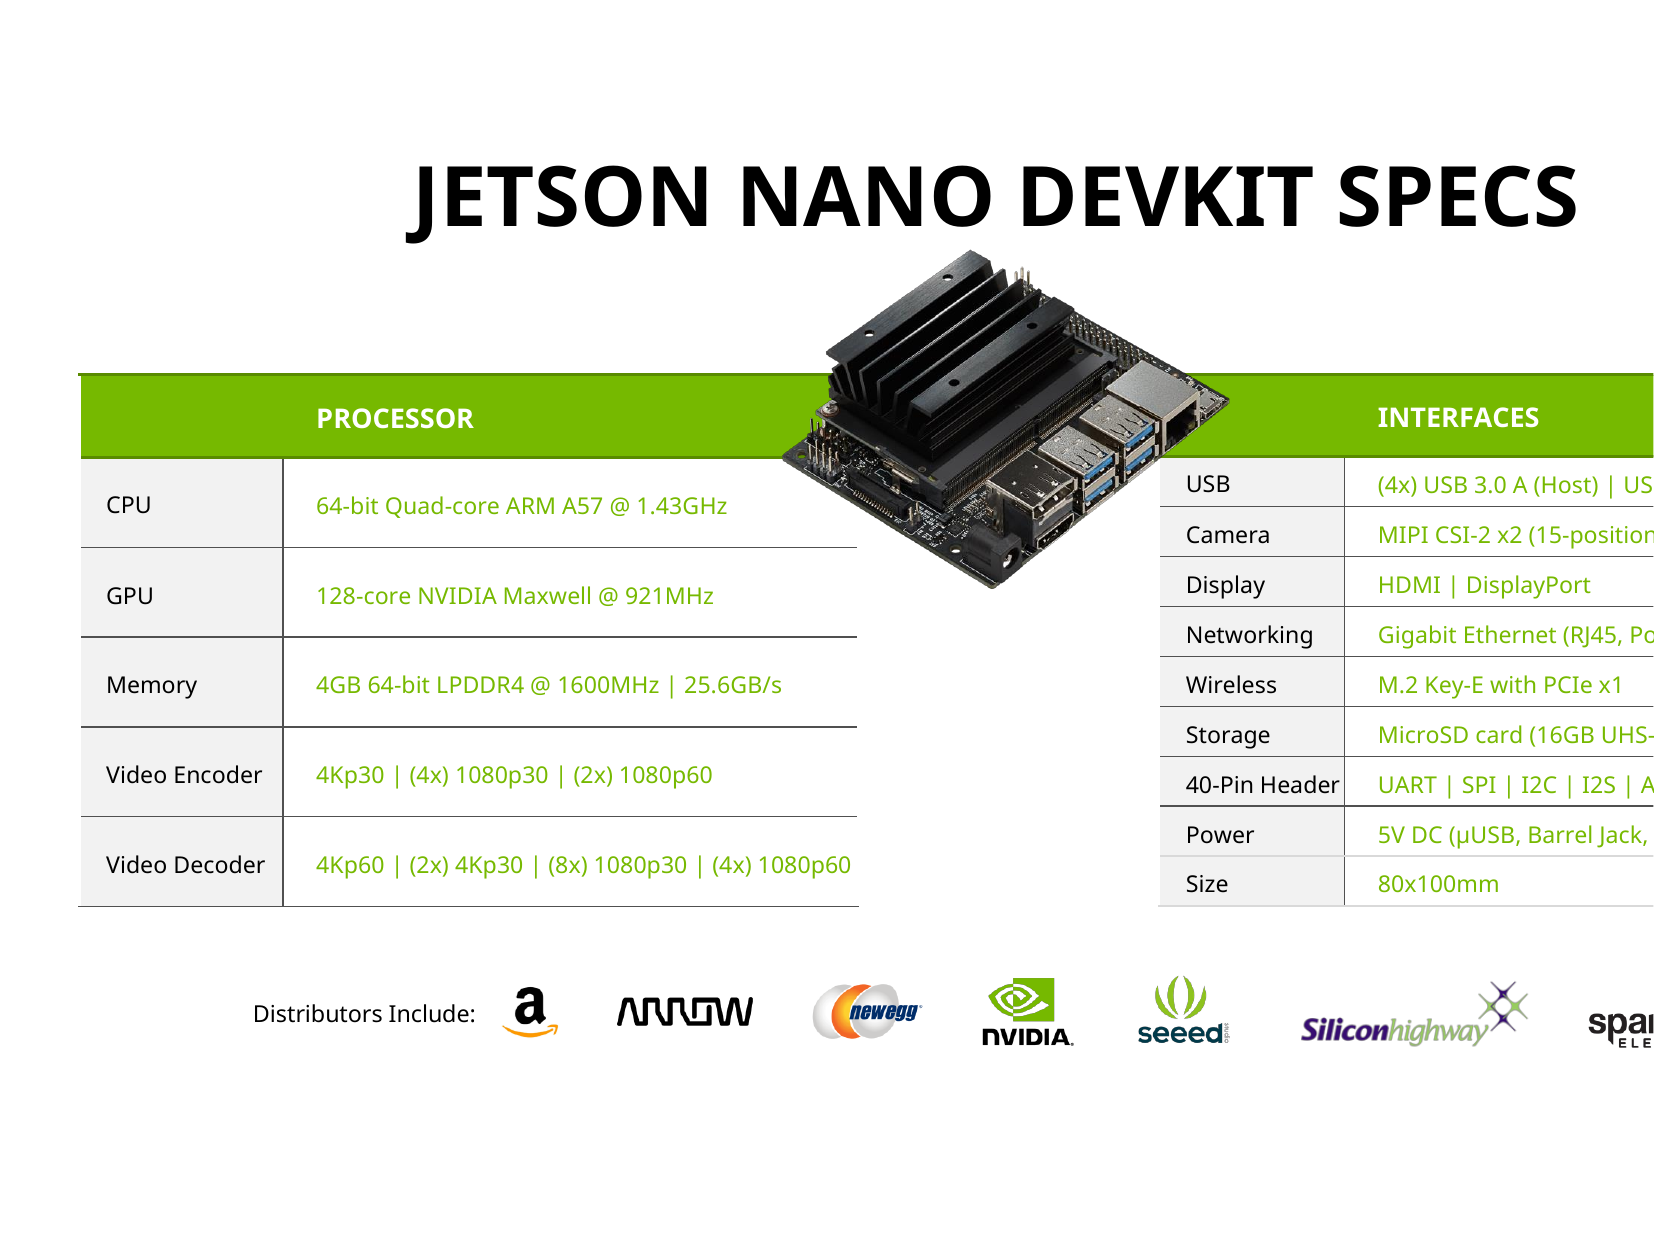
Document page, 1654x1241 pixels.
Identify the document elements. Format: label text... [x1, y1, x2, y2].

picture [1132, 962, 1231, 1061]
text_box Power [1185, 818, 1250, 845]
text_box [1234, 507, 1344, 556]
text_box [1345, 507, 1654, 556]
text_box JETSON NANO DEVKIT SPECS [412, 137, 1520, 235]
text_box [284, 459, 780, 547]
text_box [284, 817, 857, 906]
text_box [1345, 458, 1654, 506]
text_box [1234, 376, 1654, 455]
text_box 5V DC (µUSB, Barrel Jack, PoE) - 5W | 10W [1377, 818, 1654, 845]
text_box HDMI | DisplayPort [1377, 568, 1572, 596]
text_box MIPI CSI-2 x2 (15-position Flex Connector) [1377, 518, 1654, 546]
text_box 64-bit Quad-core ARM A57 @ 1.43GHz [316, 489, 704, 517]
text_box [1160, 657, 1344, 706]
text_box [1160, 807, 1344, 855]
text_box [1345, 807, 1654, 855]
picture [501, 981, 560, 1042]
picture [615, 997, 755, 1026]
text_box 4GB 64-bit LPDDR4 @ 1600MHz | 25.6GB/s [316, 669, 752, 696]
text_box INTERFACES [1377, 398, 1530, 431]
text_box 4Kp30 | (4x) 1080p30 | (2x) 1080p60 [316, 758, 695, 786]
text_box [1160, 607, 1344, 656]
text_box Camera [1234, 518, 1265, 546]
text_box [81, 548, 282, 636]
text_box Distributors Include: [252, 997, 467, 1025]
text_box [1345, 557, 1654, 606]
text_box PROCESSOR [316, 399, 463, 431]
picture [780, 248, 1234, 592]
text_box [1160, 857, 1344, 905]
text_box [0, 0, 1654, 1125]
text_box [1345, 657, 1654, 706]
text_box 4Kp60 | (2x) 4Kp30 | (8x) 1080p30 | (4x) 1080p60 [316, 848, 831, 876]
text_box Video Decoder [106, 848, 256, 876]
text_box MicroSD card (16GB UHS-1 recommended minimum) [1377, 718, 1654, 746]
text_box Gigabit Ethernet (RJ45, PoE) [1377, 618, 1654, 646]
text_box Memory [106, 669, 187, 696]
text_box [1160, 707, 1344, 756]
text_box Networking [1185, 618, 1303, 646]
text_box [1160, 557, 1344, 606]
text_box Size [1185, 868, 1227, 895]
text_box [1345, 607, 1654, 656]
text_box [1345, 757, 1654, 805]
text_box (4x) USB 3.0 A (Host) | USB 2.0 Micro B (Device) [1377, 468, 1654, 496]
text_box [81, 376, 780, 456]
text_box [1234, 458, 1344, 506]
text_box Video Encoder [106, 758, 254, 786]
picture [810, 979, 924, 1043]
text_box [284, 638, 857, 726]
text_box 128-core NVIDIA Maxwell @ 921MHz [316, 579, 682, 607]
text_box [81, 459, 282, 547]
text_box Wireless [1185, 668, 1272, 696]
picture [1286, 969, 1539, 1053]
text_box [1345, 707, 1654, 756]
text_box [81, 817, 282, 906]
text_box [81, 728, 282, 816]
text_box [284, 548, 857, 636]
text_box [1160, 757, 1344, 805]
text_box Storage [1185, 718, 1264, 746]
text_box M.2 Key-E with PCIe x1 [1377, 668, 1615, 696]
text_box [284, 728, 857, 816]
text_box [1345, 857, 1654, 905]
text_box Display [1185, 568, 1259, 596]
text_box 80x100mm [1377, 868, 1488, 895]
text_box [81, 638, 282, 726]
text_box UART | SPI | I2C | I2S | Audio Clock | GPIOs [1377, 768, 1654, 796]
picture [979, 975, 1077, 1048]
text_box CPU [106, 488, 148, 515]
text_box 40-Pin Header [1185, 768, 1331, 796]
picture [1584, 972, 1654, 1051]
text_box GPU [106, 579, 150, 607]
